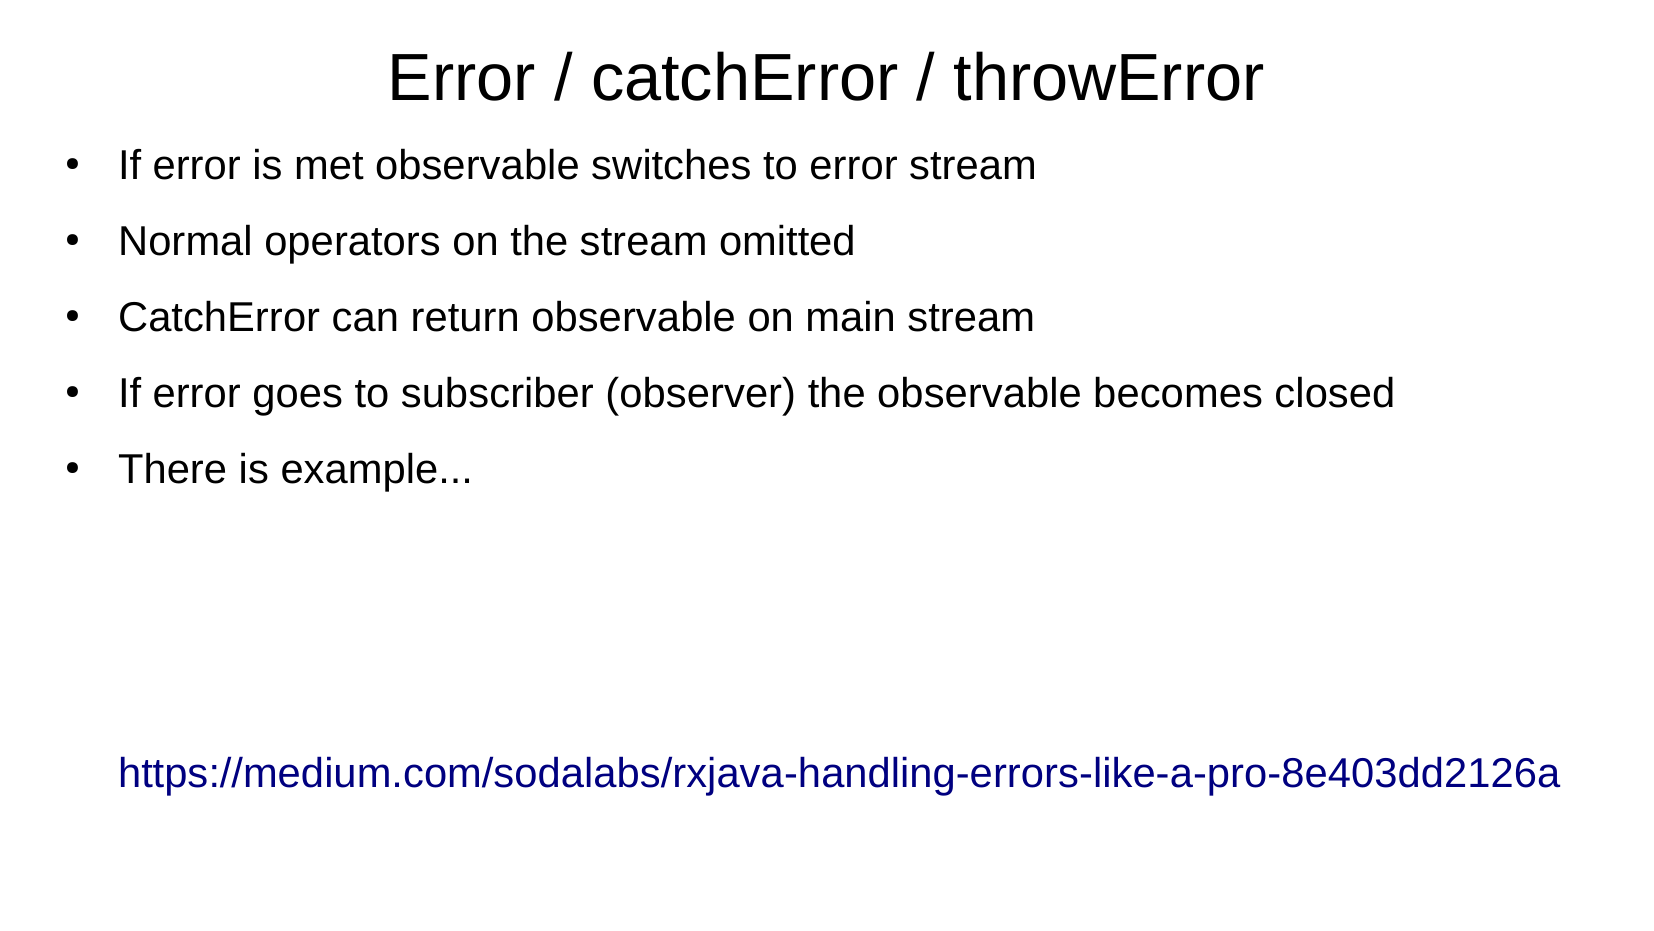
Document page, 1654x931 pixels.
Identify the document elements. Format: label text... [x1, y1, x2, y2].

list If error is met observable switches to error stream Normal operators on the stream omitted CatchError can return observable on main stream If error goes to subscriber (observer) the observable becomes closed There is example... https://medium.com/sodalabs/rxjava-handling-errors-like-a-pro-8e403dd2126a [47, 141, 1607, 863]
title Error / catchError / throwError [82, 37, 1571, 119]
